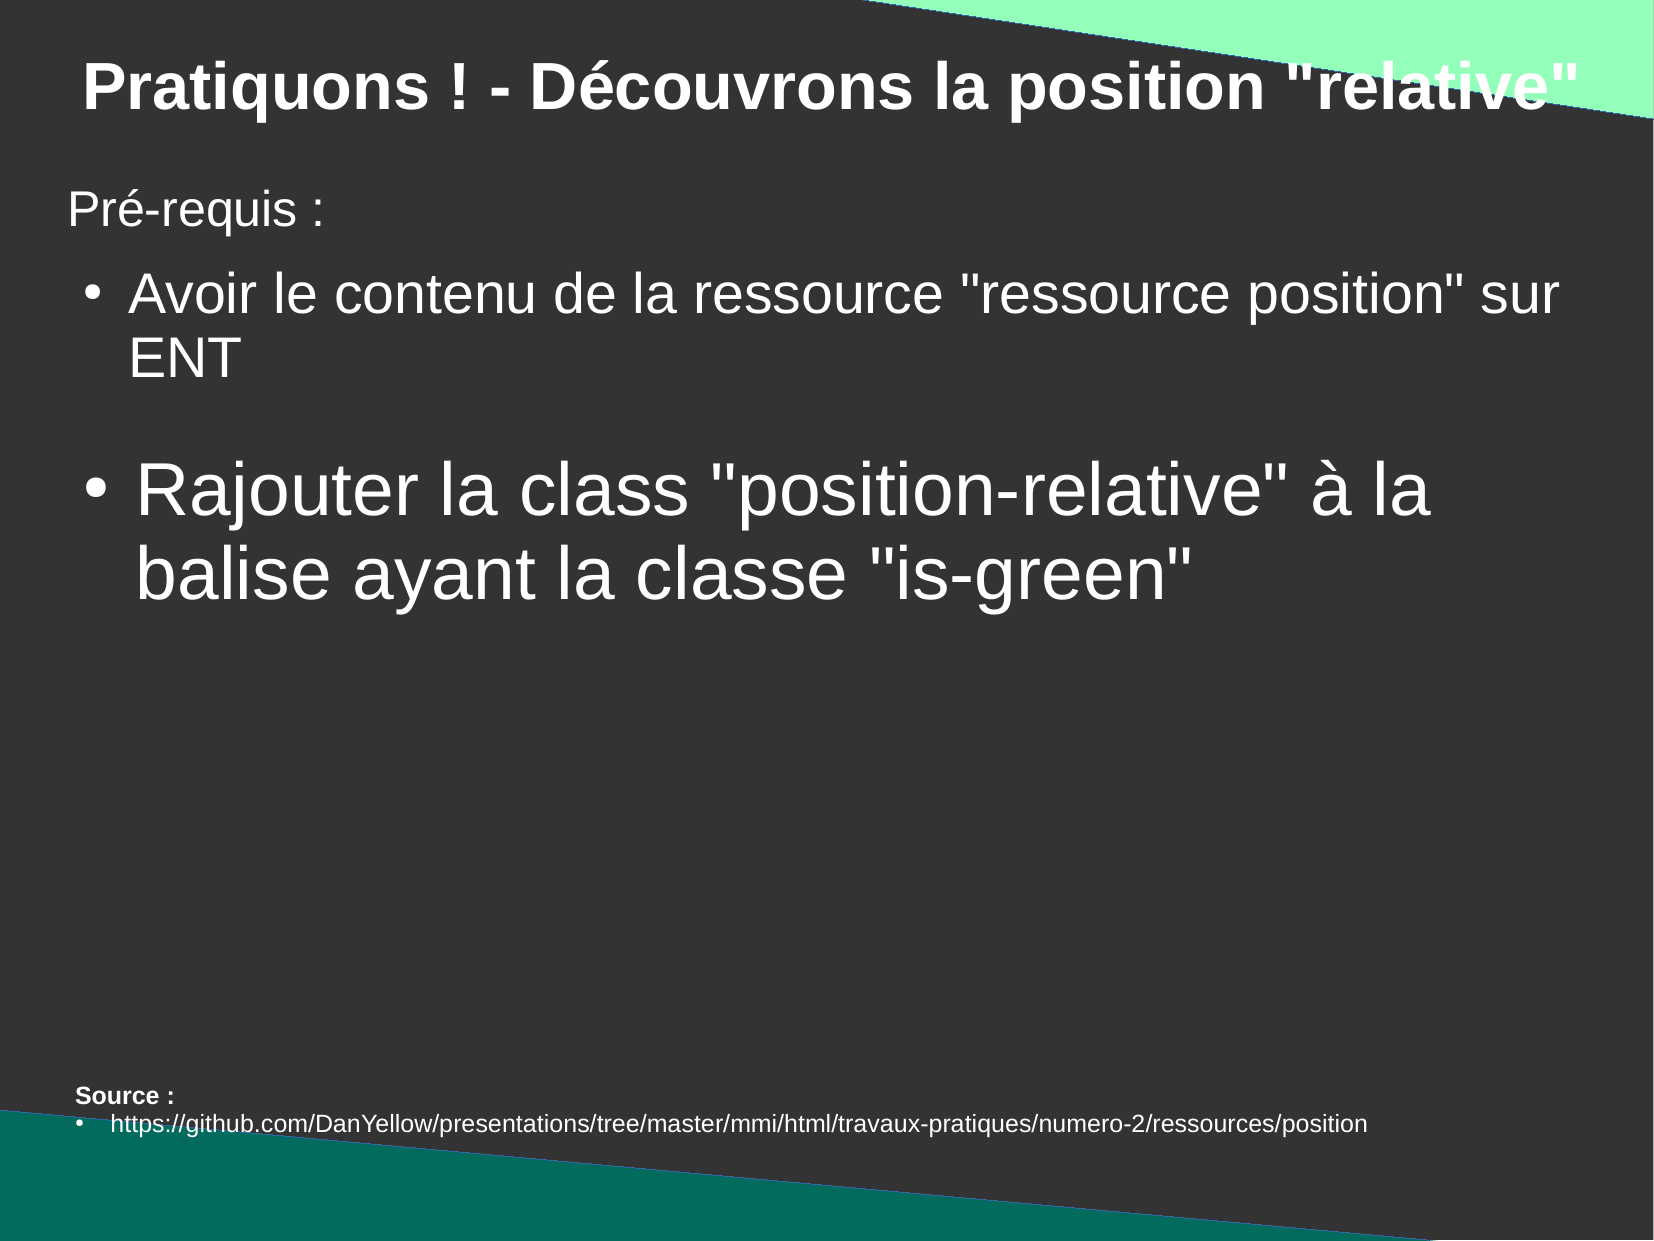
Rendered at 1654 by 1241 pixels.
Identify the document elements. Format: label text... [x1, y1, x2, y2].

list Pré-requis : Avoir le contenu de la ressource "ressource position" sur ENT [67, 180, 1607, 390]
text_box Source : https://github.com/DanYellow/presentations/tree/master/mmi/html/travaux-pratiques/numero-2/ressources/position [60, 1074, 1546, 1217]
title Pratiquons ! - Découvrons la position "relative" [82, 49, 1607, 180]
list Rajouter la class "position-relative" à la balise ayant la classe "is-green" [64, 447, 1589, 626]
text_box [863, 0, 1654, 120]
